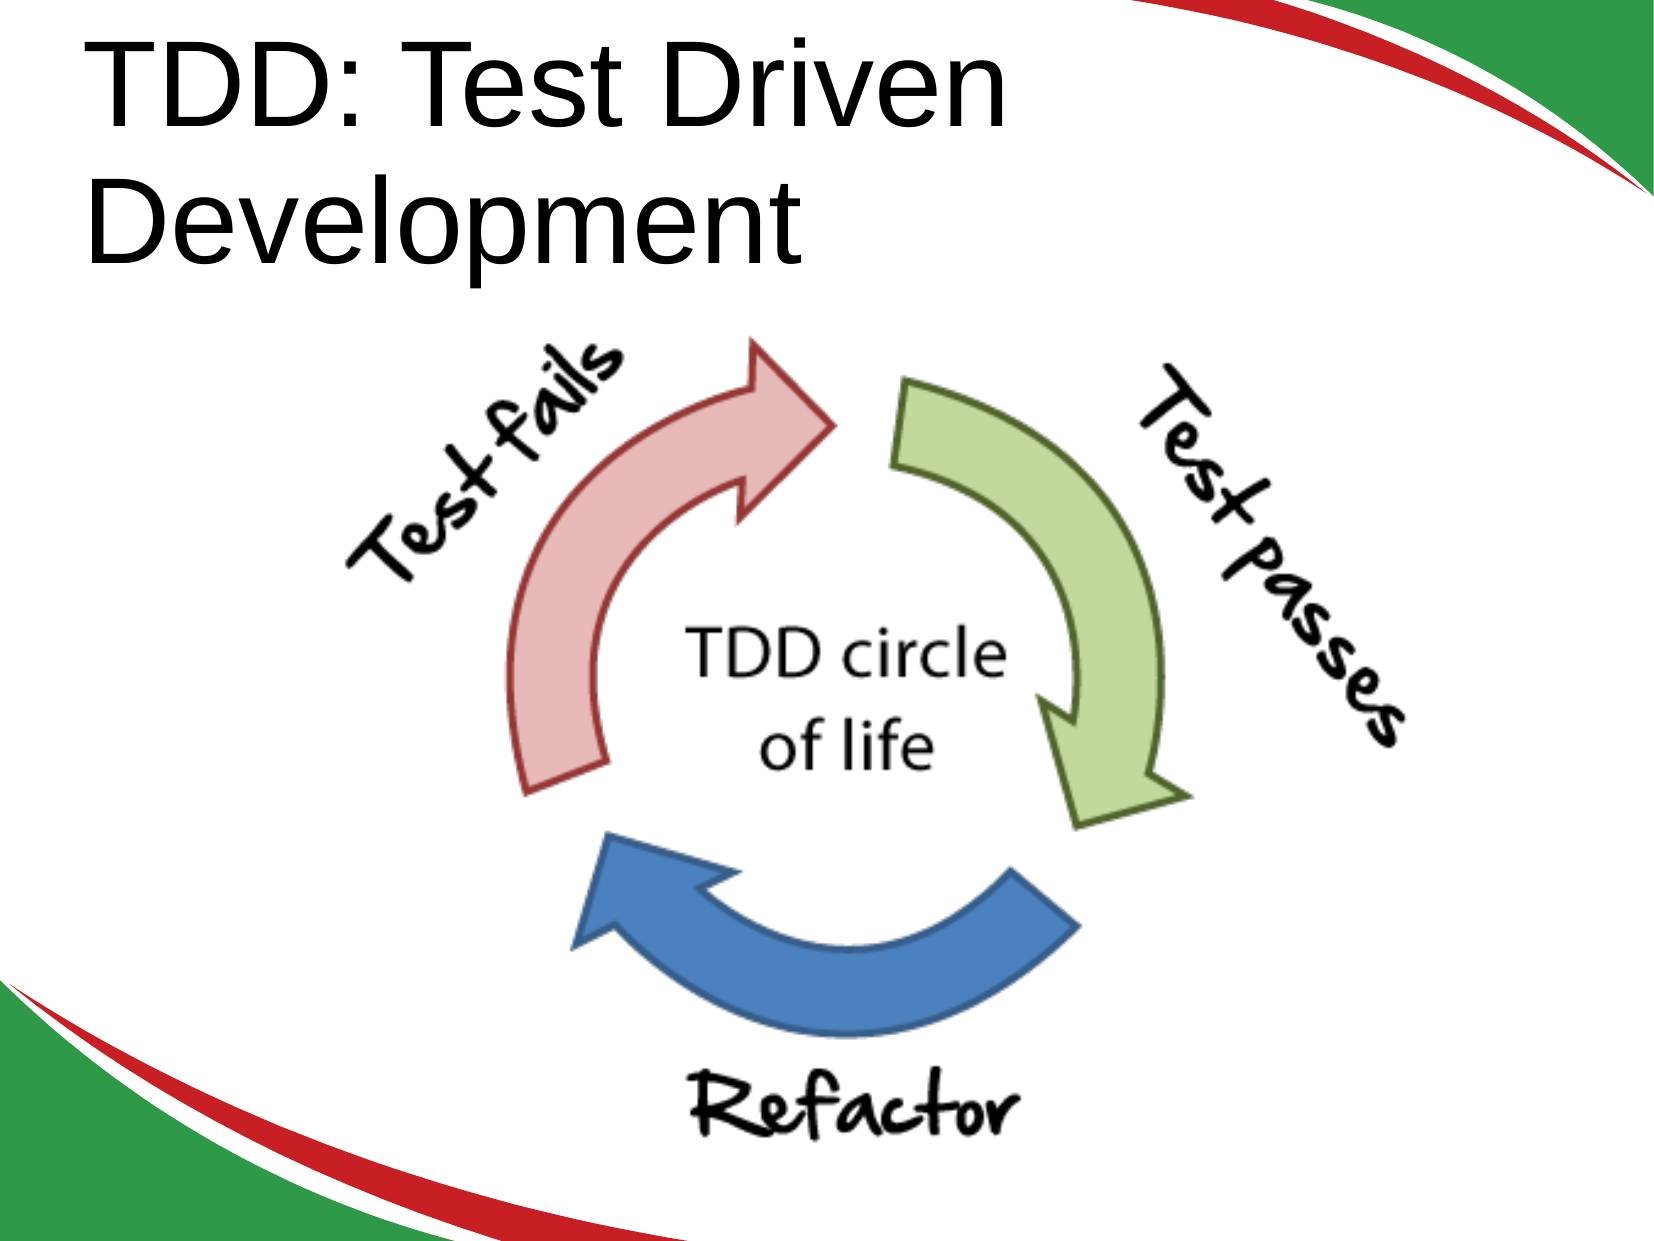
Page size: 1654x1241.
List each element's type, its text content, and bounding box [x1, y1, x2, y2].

title TDD: Test Driven Development [82, 16, 1571, 290]
picture [307, 271, 1469, 1182]
